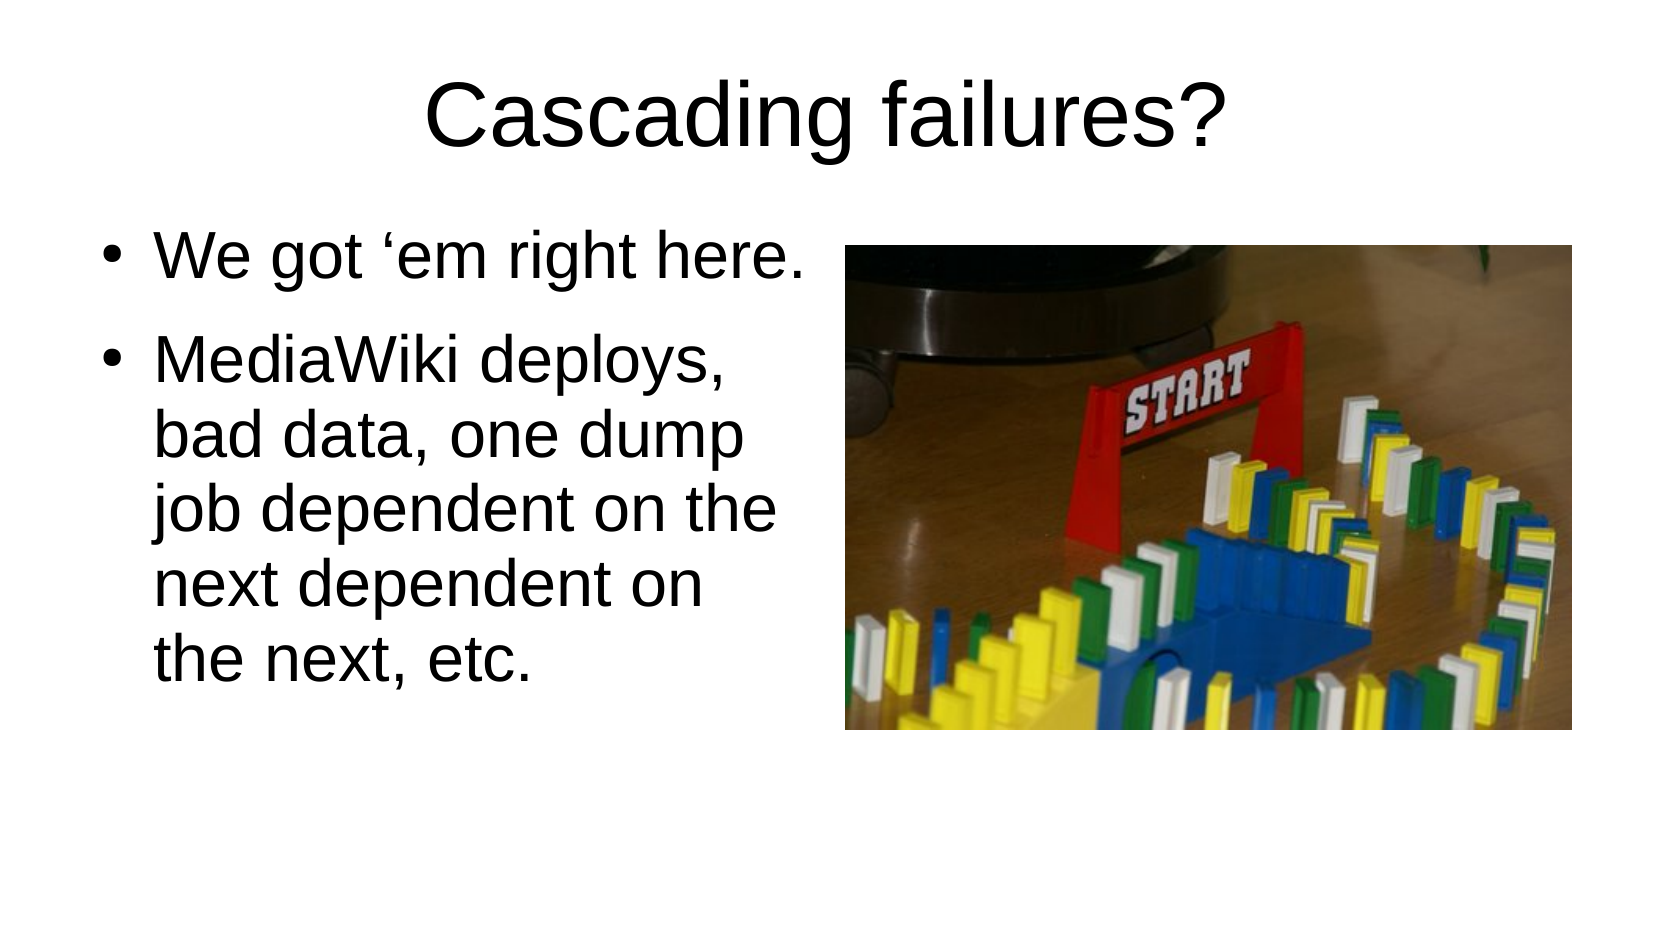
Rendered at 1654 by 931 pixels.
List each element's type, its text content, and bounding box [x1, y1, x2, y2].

title Cascading failures? [82, 37, 1571, 193]
list We got ‘em right here. MediaWiki deploys, bad data, one dump job dependent on the next dependent on the next, etc. [82, 217, 809, 758]
picture [845, 245, 1572, 730]
